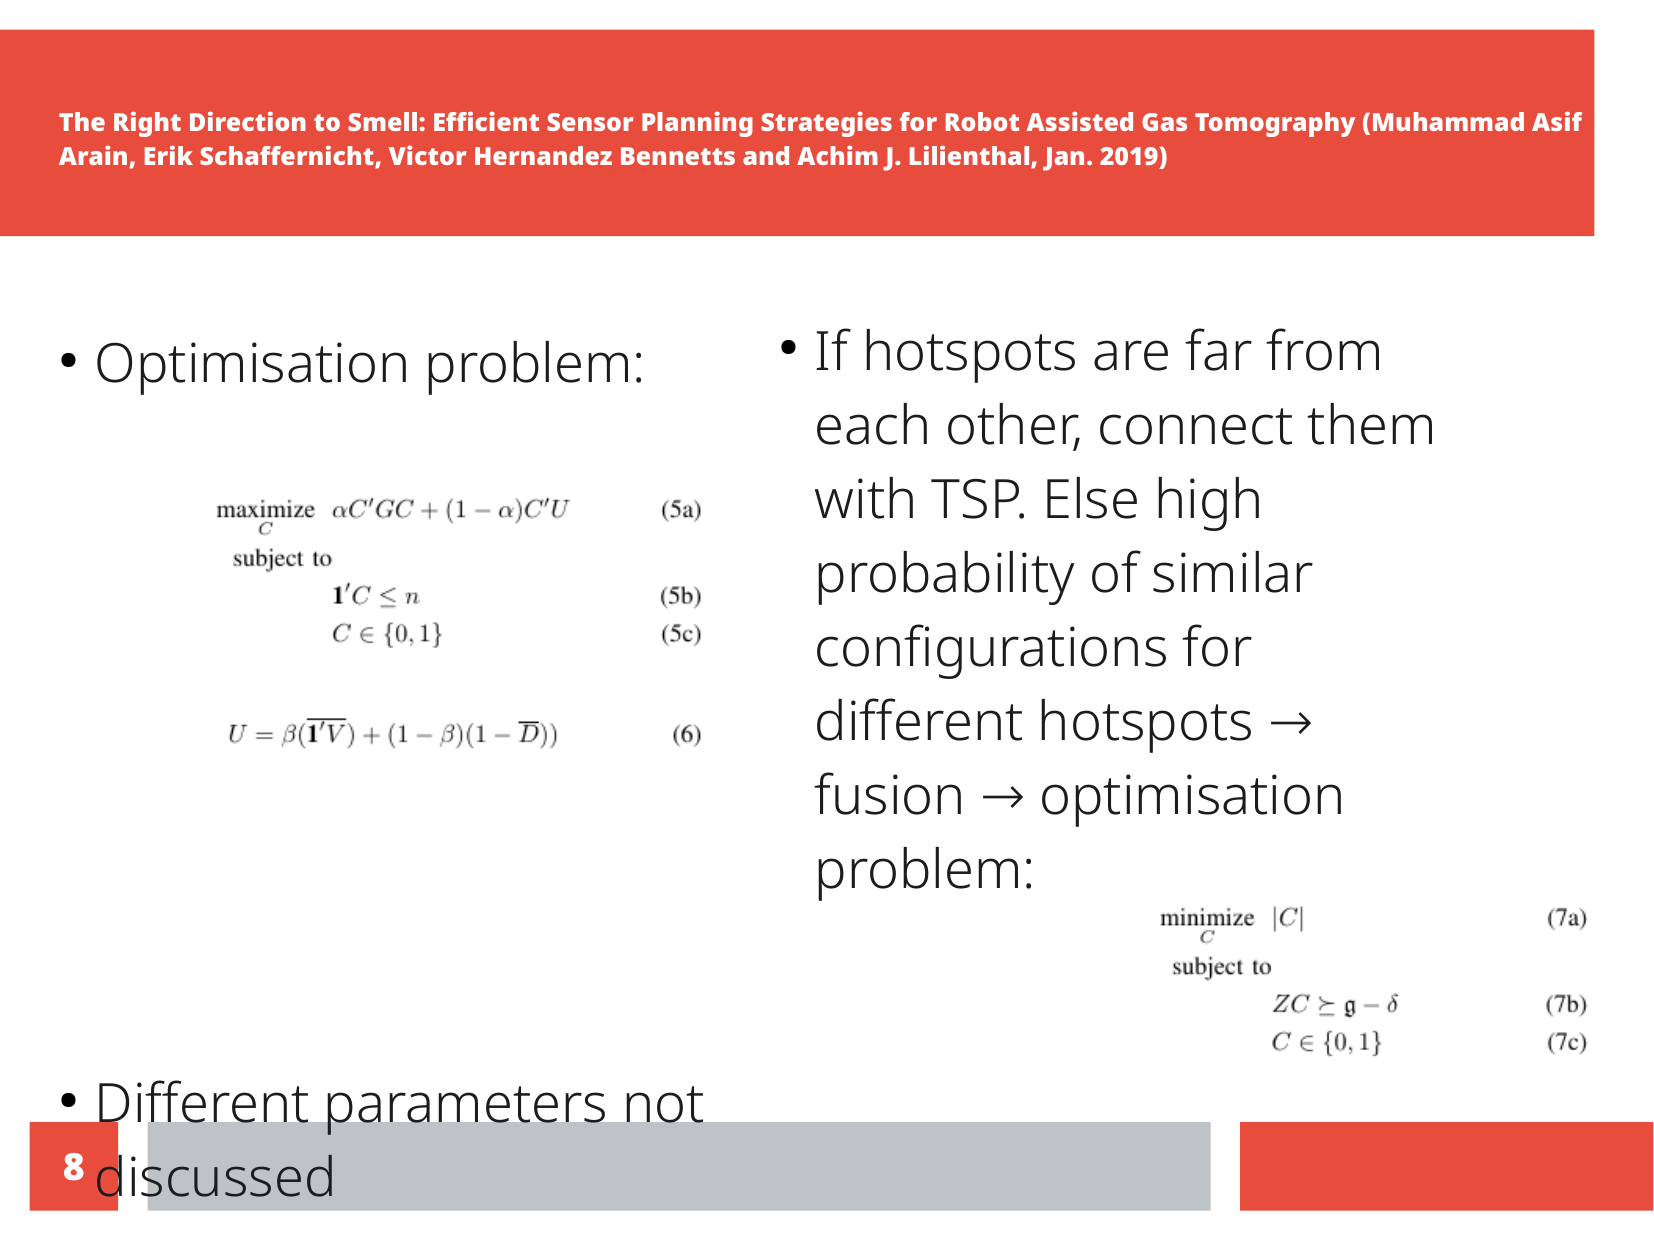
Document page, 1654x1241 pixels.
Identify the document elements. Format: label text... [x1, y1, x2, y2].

text_box If hotspots are far from each other, connect them with TSP. Else high probability of similar configurations for different hotspots → fusion → optimisation problem: [779, 312, 1441, 1081]
picture [1149, 869, 1636, 1113]
picture [152, 464, 721, 769]
title The Right Direction to Smell: Efficient Sensor Planning Strategies for Robot Assisted Gas Tomography (Muhammad Asif Arain, Erik Schaffernicht, Victor Hernandez Bennetts and Achim J. Lilienthal, Jan. 2019) [59, 59, 1595, 207]
subtitle Optimisation problem: Different parameters not discussed What is C’? [59, 324, 721, 1093]
